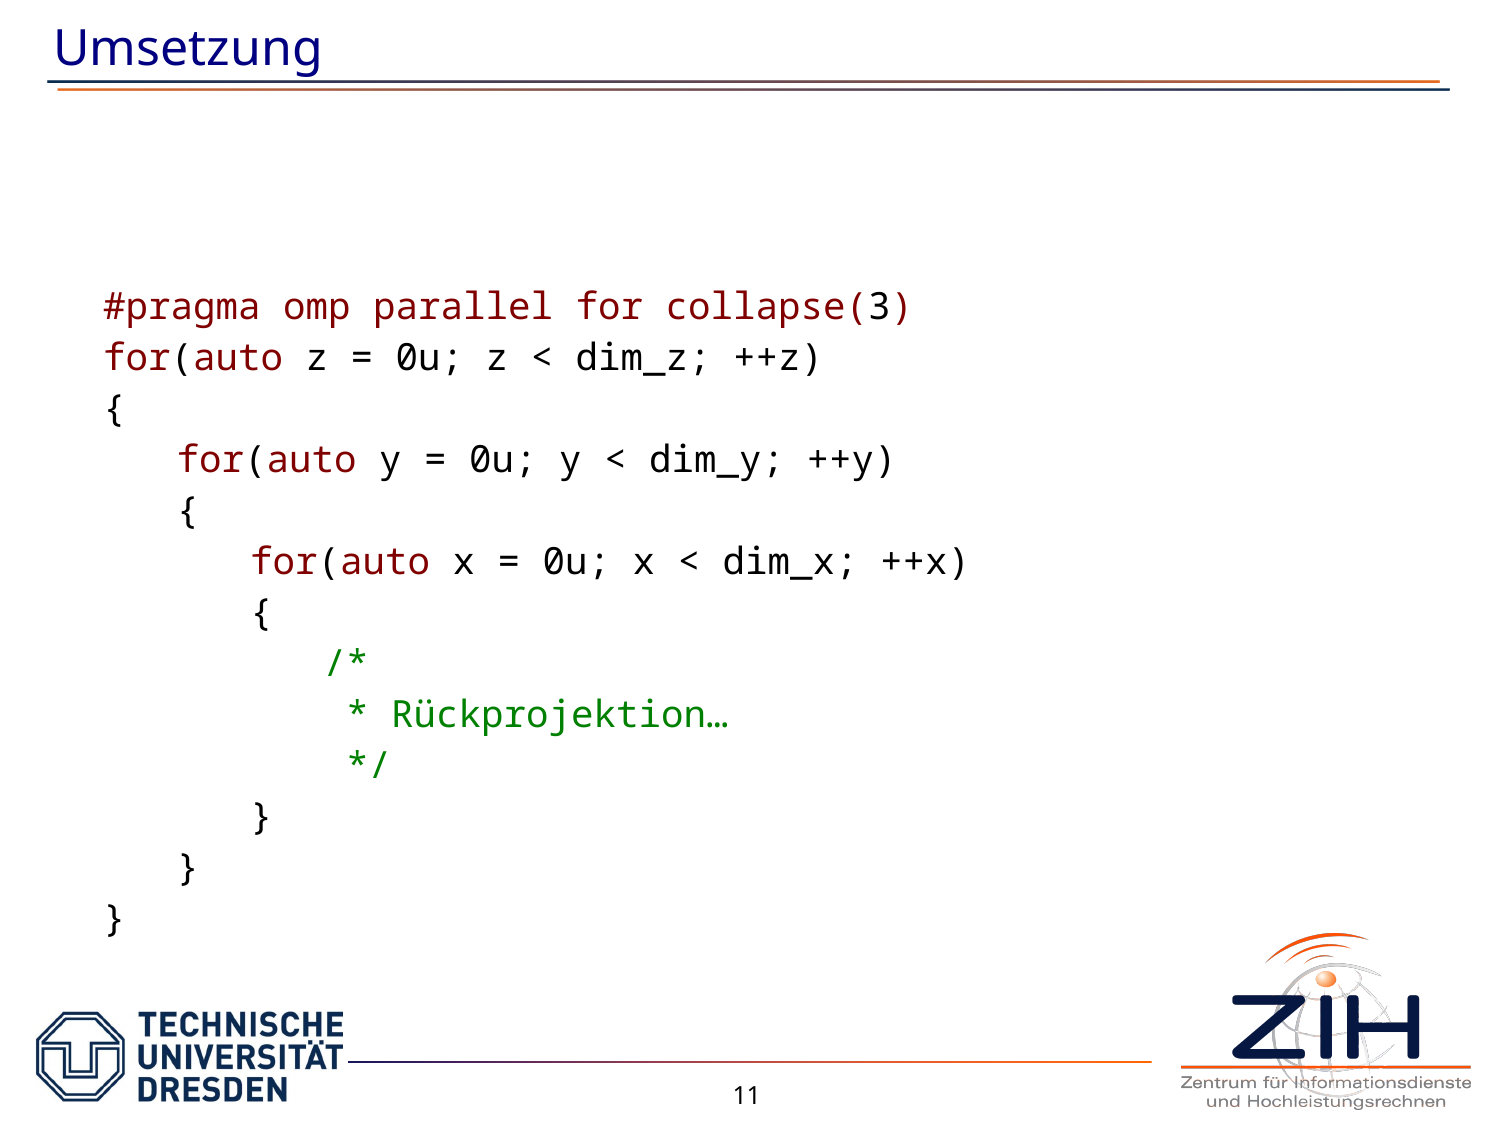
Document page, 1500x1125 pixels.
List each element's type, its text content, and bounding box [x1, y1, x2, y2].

picture [35, 1011, 343, 1102]
picture [47, 80, 1450, 91]
title Umsetzung [53, 12, 1453, 81]
picture [1181, 933, 1471, 1110]
list #pragma omp parallel for collapse(3) for(auto z = 0u; z < dim_z; ++z) { for(auto y = 0u; y < dim_y; ++y) { for(auto x = 0u; x < dim_x; ++x) { /* * Rückprojektion… */ } } } [29, 118, 1418, 941]
